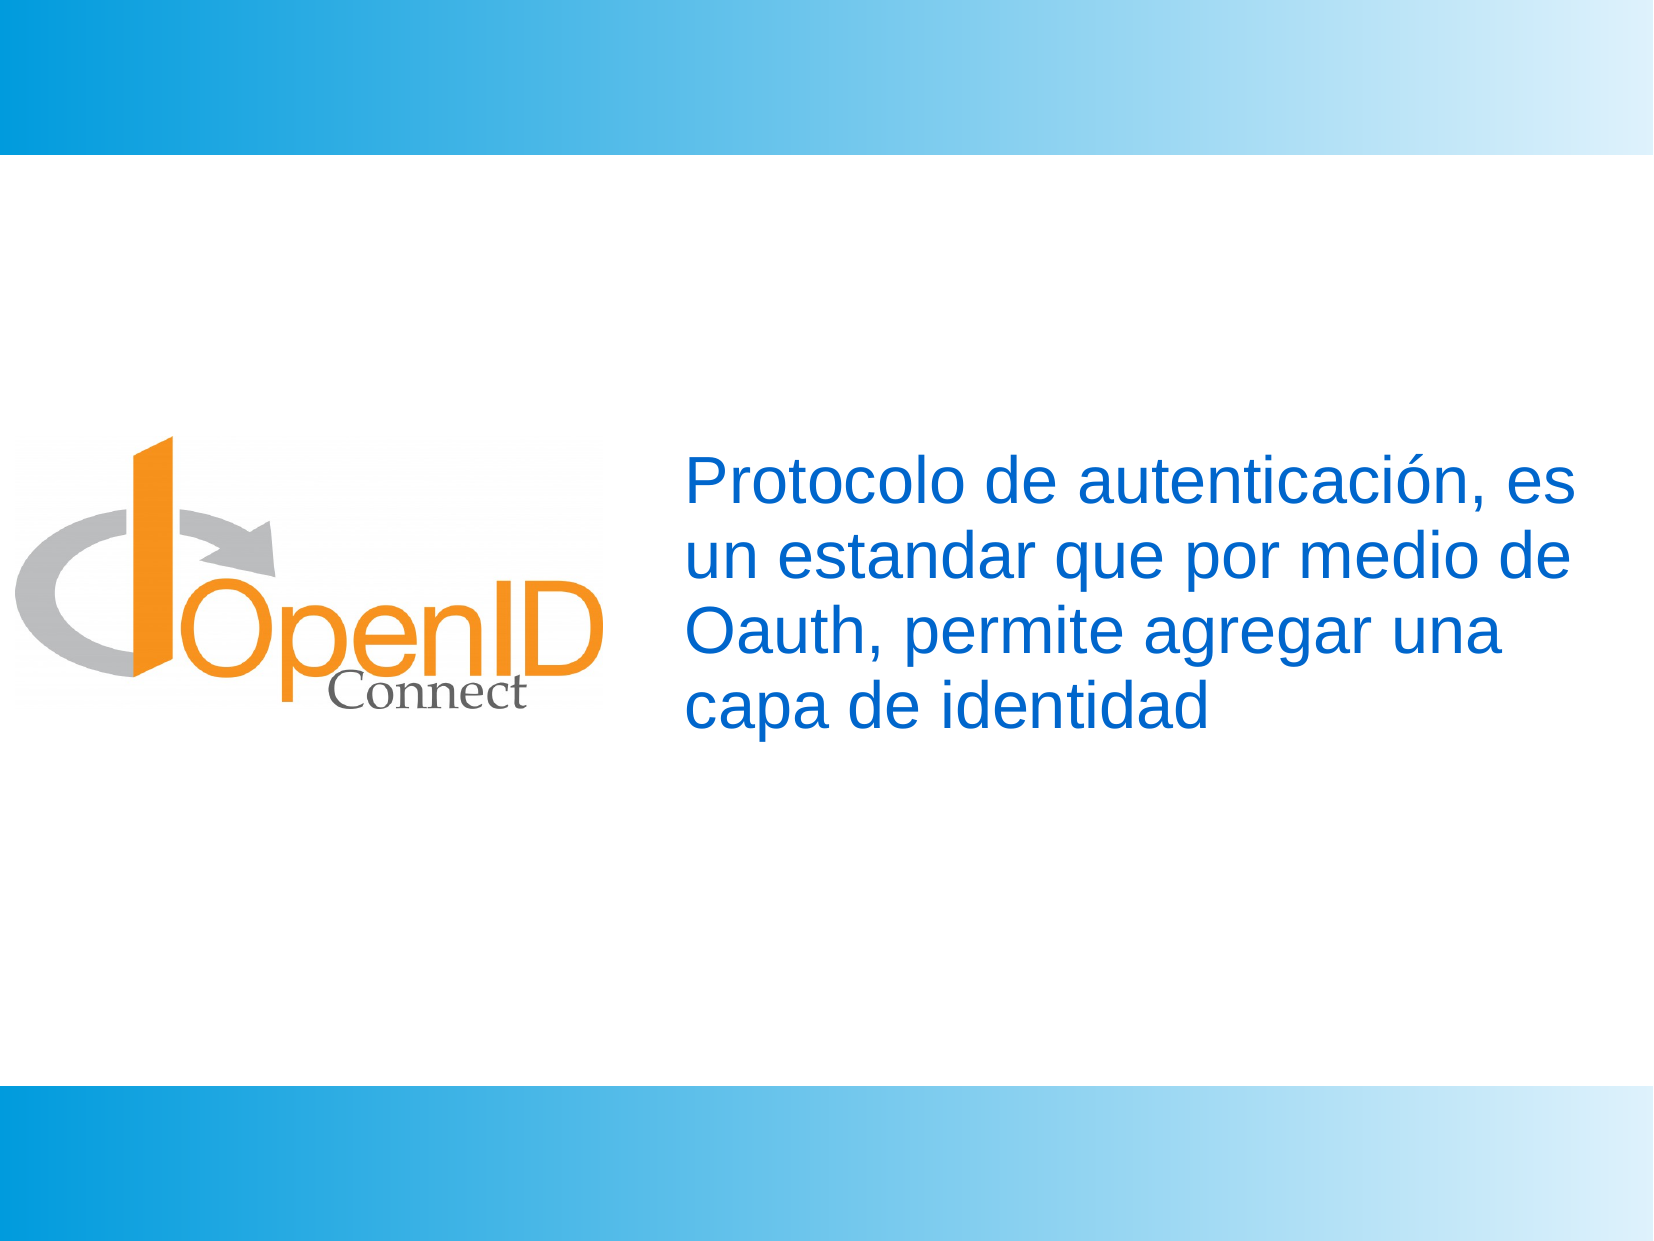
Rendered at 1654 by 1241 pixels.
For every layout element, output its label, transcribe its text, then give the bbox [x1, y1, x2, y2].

picture [15, 436, 603, 709]
list Protocolo de autenticación, es un estandar que por medio de Oauth, permite agregar una capa de identidad [614, 443, 1654, 1111]
